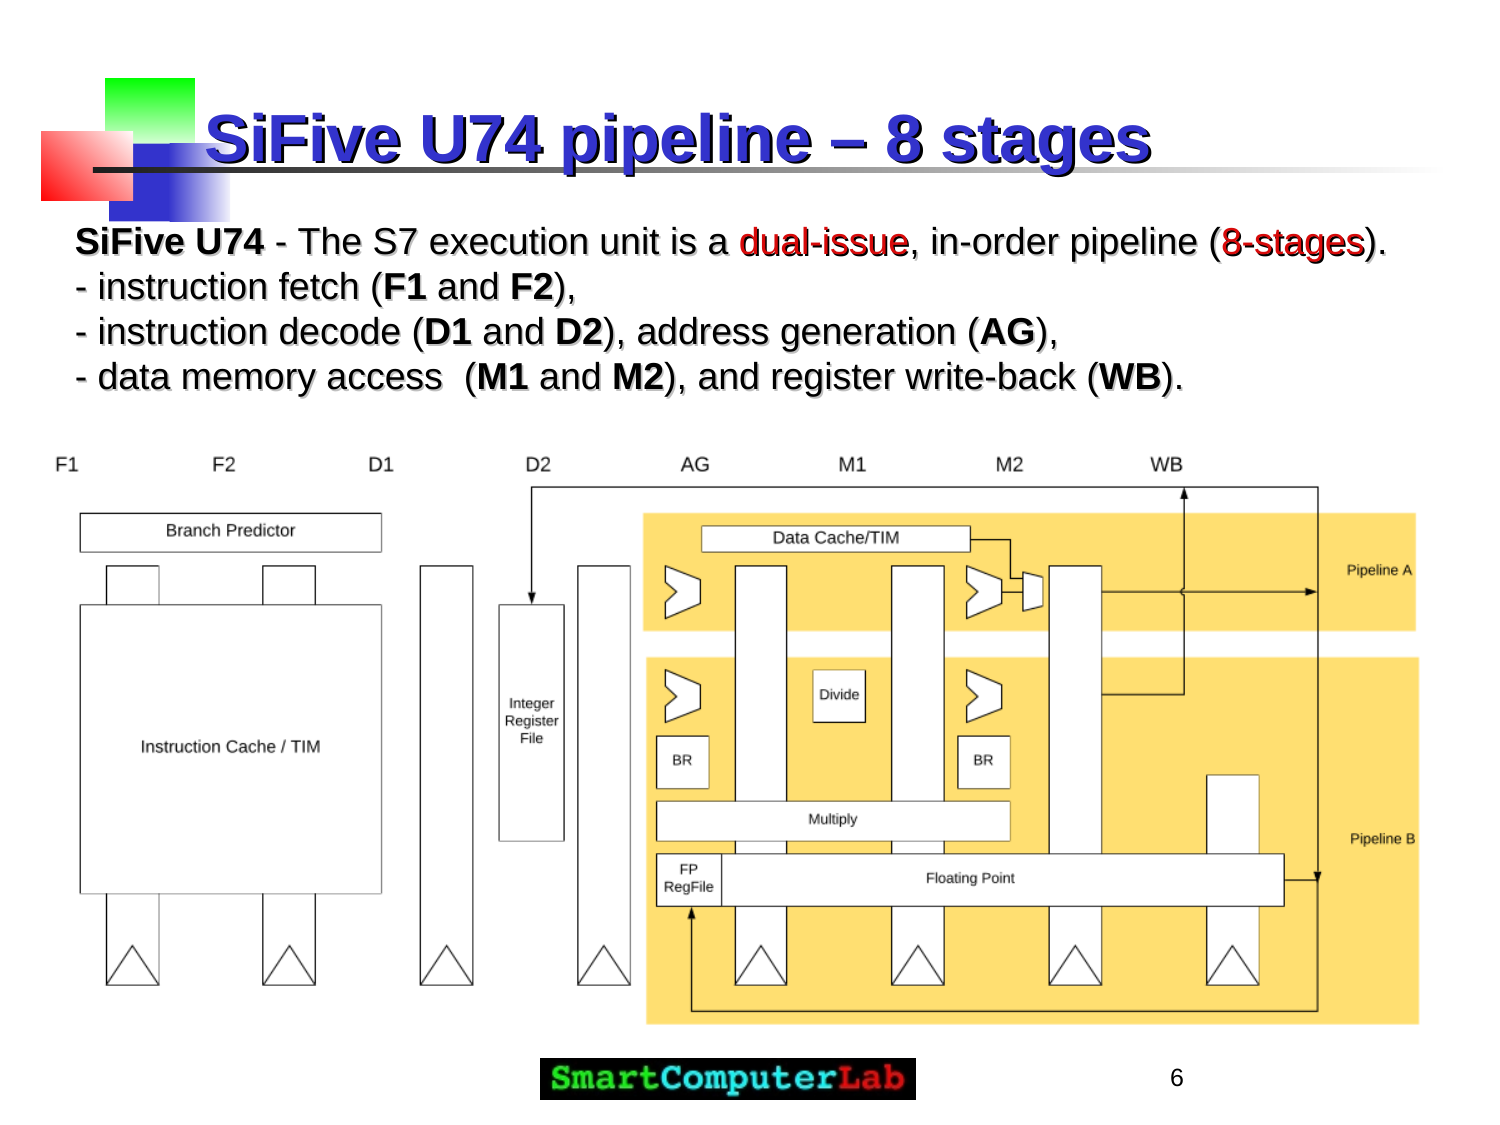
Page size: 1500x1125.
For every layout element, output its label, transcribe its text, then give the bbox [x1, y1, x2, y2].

picture [540, 1058, 916, 1100]
picture [16, 419, 1475, 1046]
title SiFive U74 pipeline – 8 stages [189, 86, 1497, 183]
text_box SiFive U74 - The S7 execution unit is a dual-issue, in-order pipeline (8-stages). - instruction fetch (F1 and F2), - instruction decode (D1 and D2), address generation (AG), - data memory access (M1 and M2), and register write-back (WB). [60, 210, 1411, 405]
